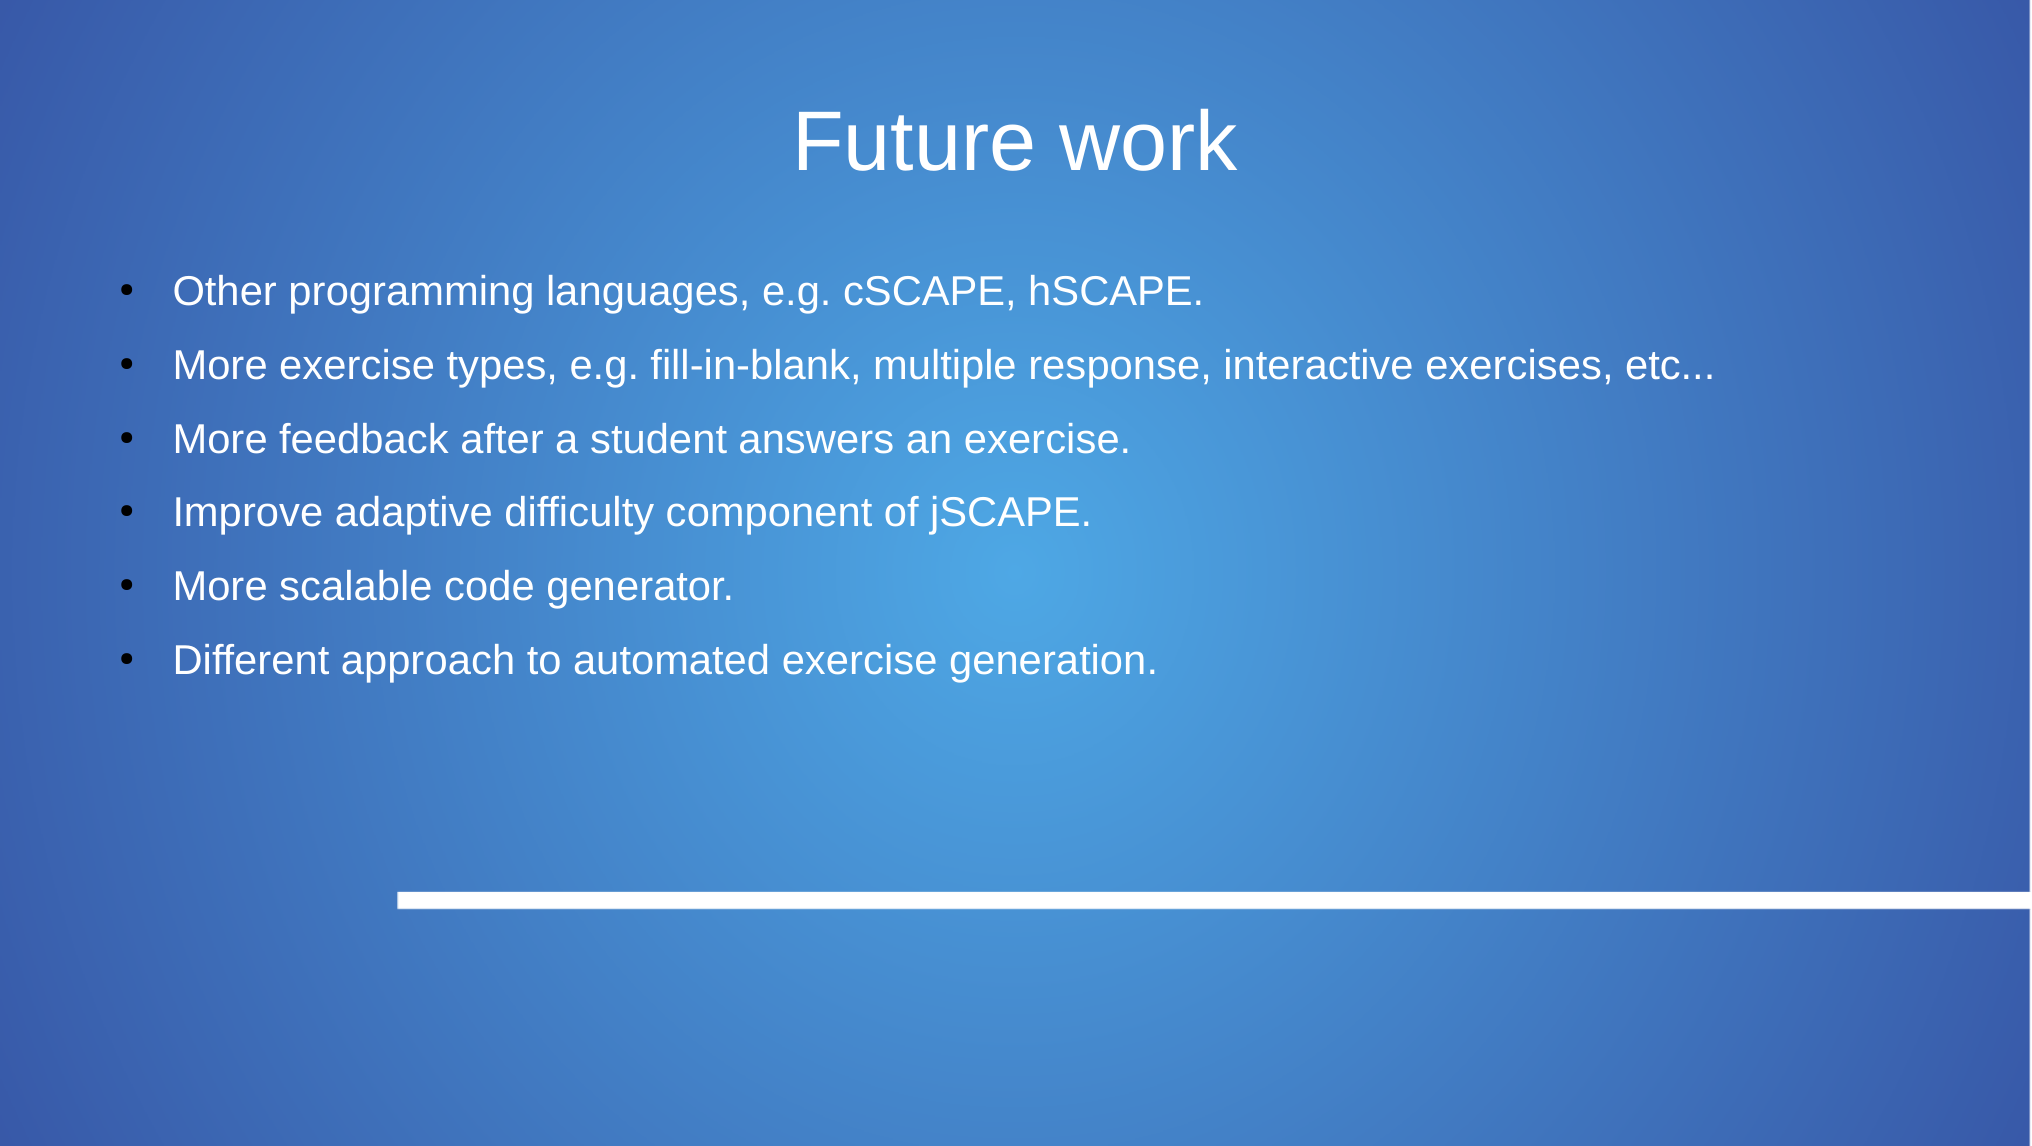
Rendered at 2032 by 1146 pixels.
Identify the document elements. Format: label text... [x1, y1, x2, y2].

picture [0, 0, 2032, 1146]
title Future work [101, 45, 1930, 237]
list Other programming languages, e.g. cSCAPE, hSCAPE. More exercise types, e.g. fill-in-blank, multiple response, interactive exercises, etc... More feedback after a student answers an exercise. Improve adaptive difficulty component of jSCAPE. More scalable code generator. Different approach to automated exercise generation. [101, 268, 1930, 933]
